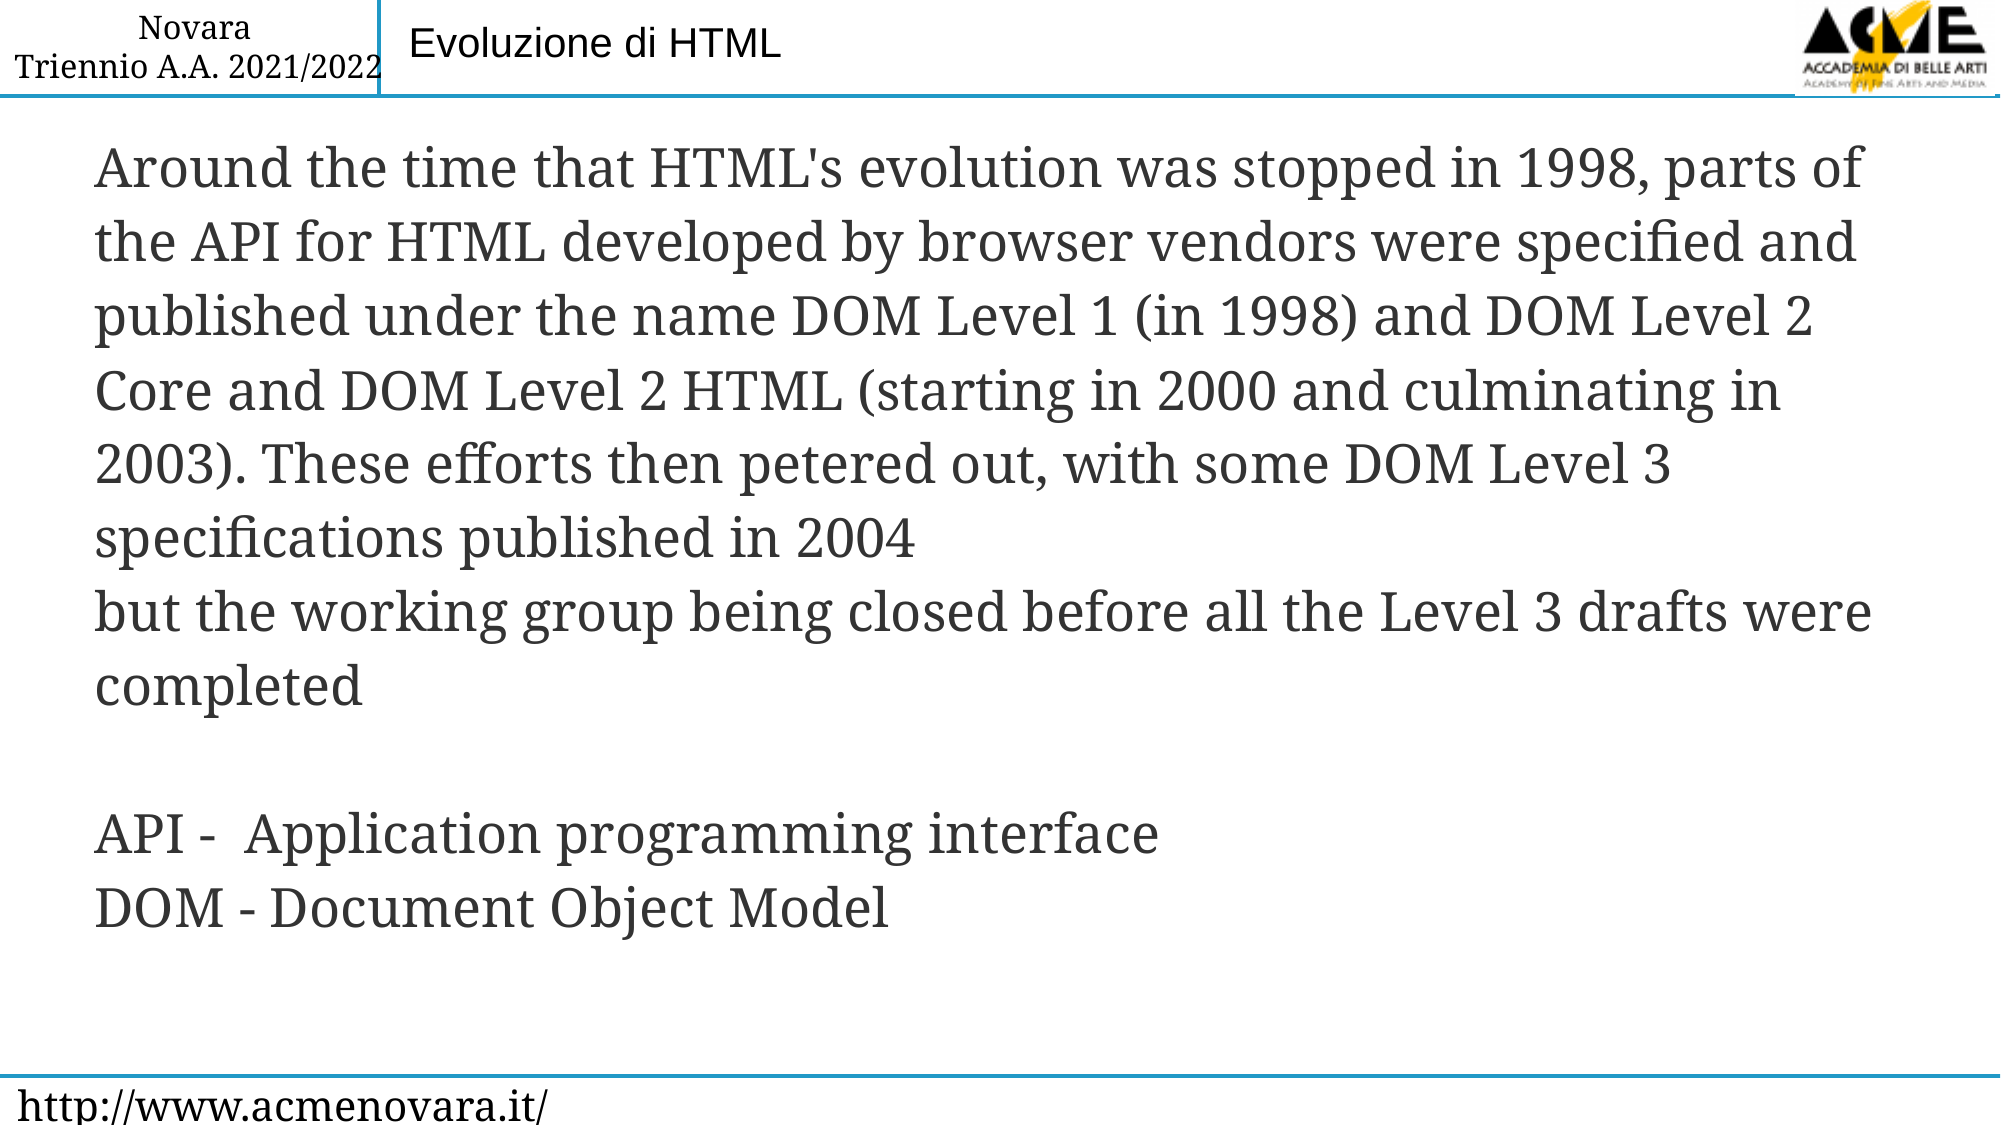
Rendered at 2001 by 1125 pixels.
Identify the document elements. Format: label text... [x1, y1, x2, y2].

picture [0, 1074, 2001, 1078]
picture [0, 0, 2001, 98]
list Evoluzione di HTML [393, 11, 1210, 87]
text_box Around the time that HTML's evolution was stopped in 1998, parts of the API for HTML developed by browser vendors were specified and published under the name DOM Level 1 (in 1998) and DOM Level 2 Core and DOM Level 2 HTML (starting in 2000 and culminating in 2003). These efforts then petered out, with some DOM Level 3 specifications published in 2004 but the working group being closed before all the Level 3 drafts were completed API - Application programming interface DOM - Document Object Model [94, 166, 1926, 908]
